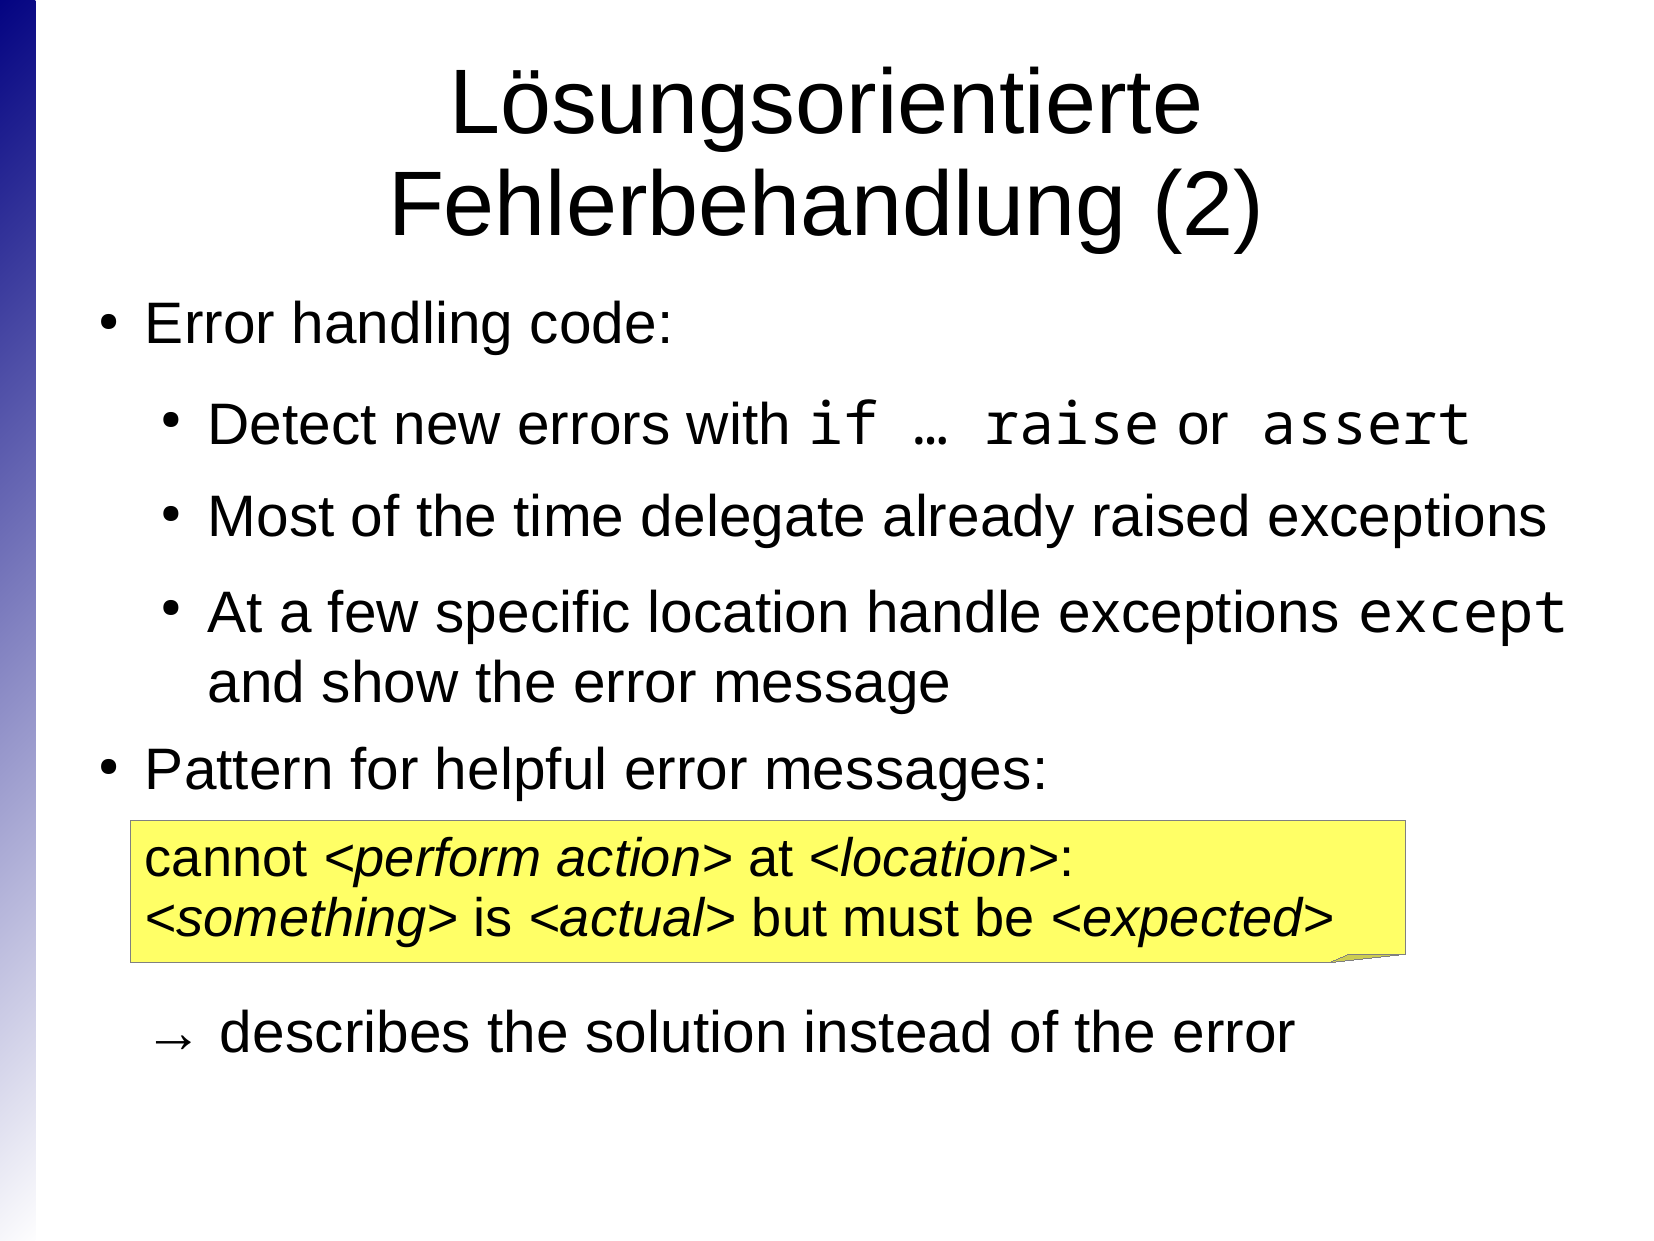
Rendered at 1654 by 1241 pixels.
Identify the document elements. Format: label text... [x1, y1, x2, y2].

list Error handling code: Detect new errors with if … raise or assert Most of the time delegate already raised exceptions At a few specific location handle exceptions except and show the error message Pattern for helpful error messages: → describes the solution instead of the error [82, 290, 1571, 1109]
title Lösungsorientierte Fehlerbehandlung (2) [82, 49, 1571, 257]
text_box cannot <perform action> at <location>: <something> is <actual> but must be <expected> [130, 820, 1406, 963]
